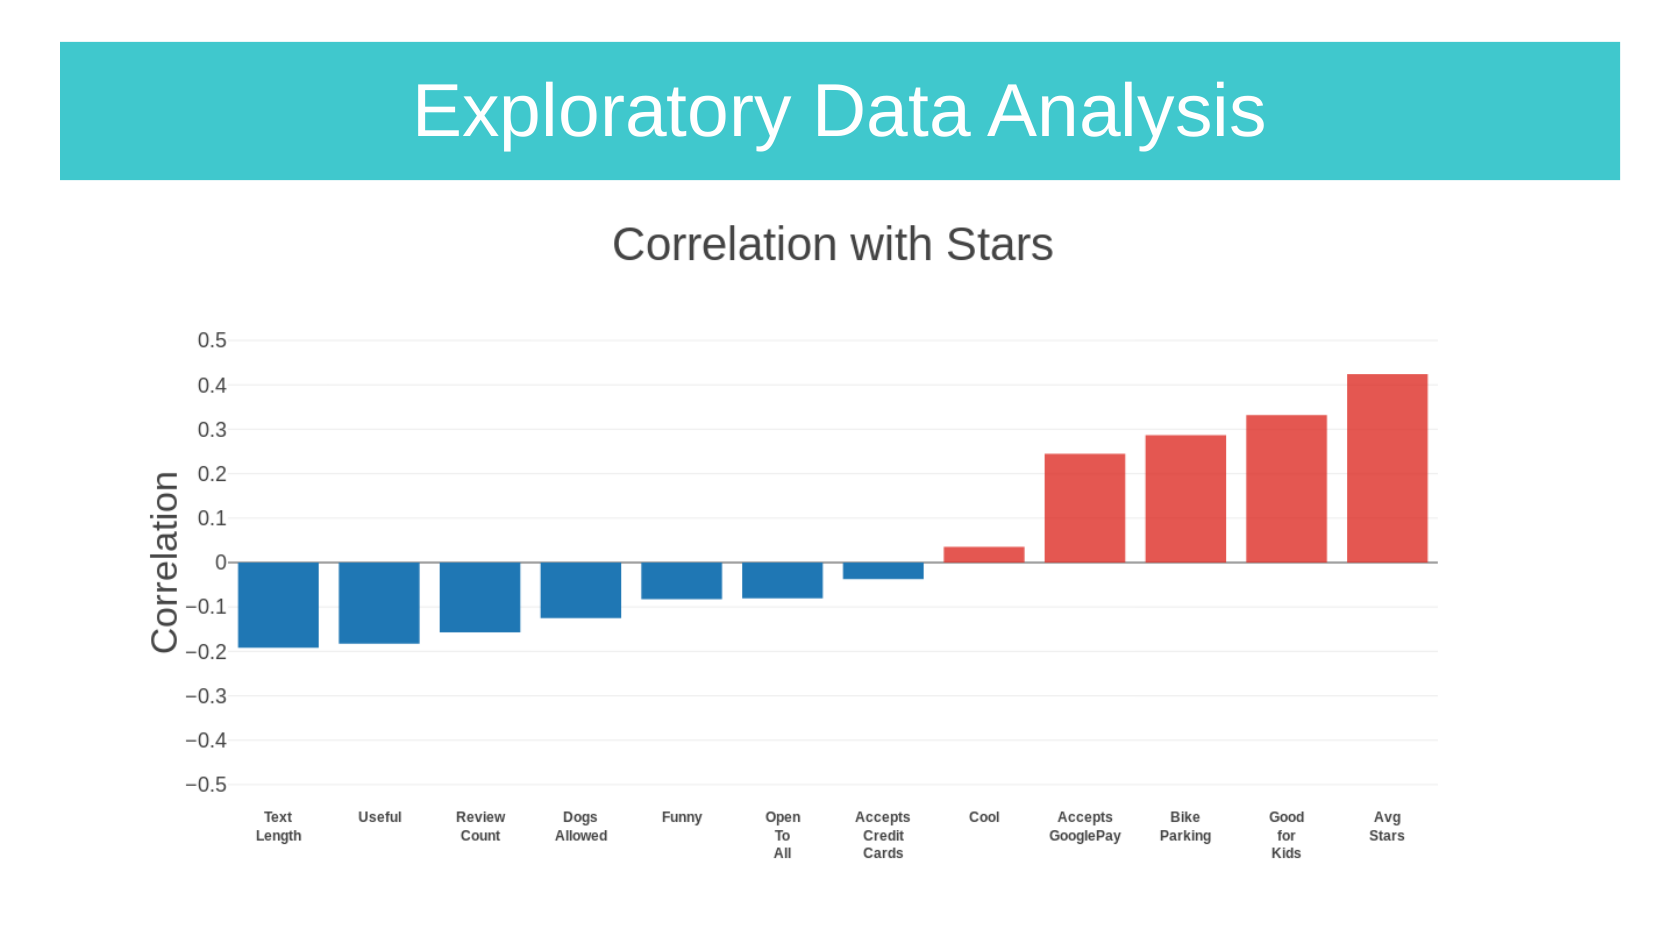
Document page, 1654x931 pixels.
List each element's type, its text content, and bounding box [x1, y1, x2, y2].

picture [135, 202, 1531, 901]
title Exploratory Data Analysis [60, 41, 1621, 181]
